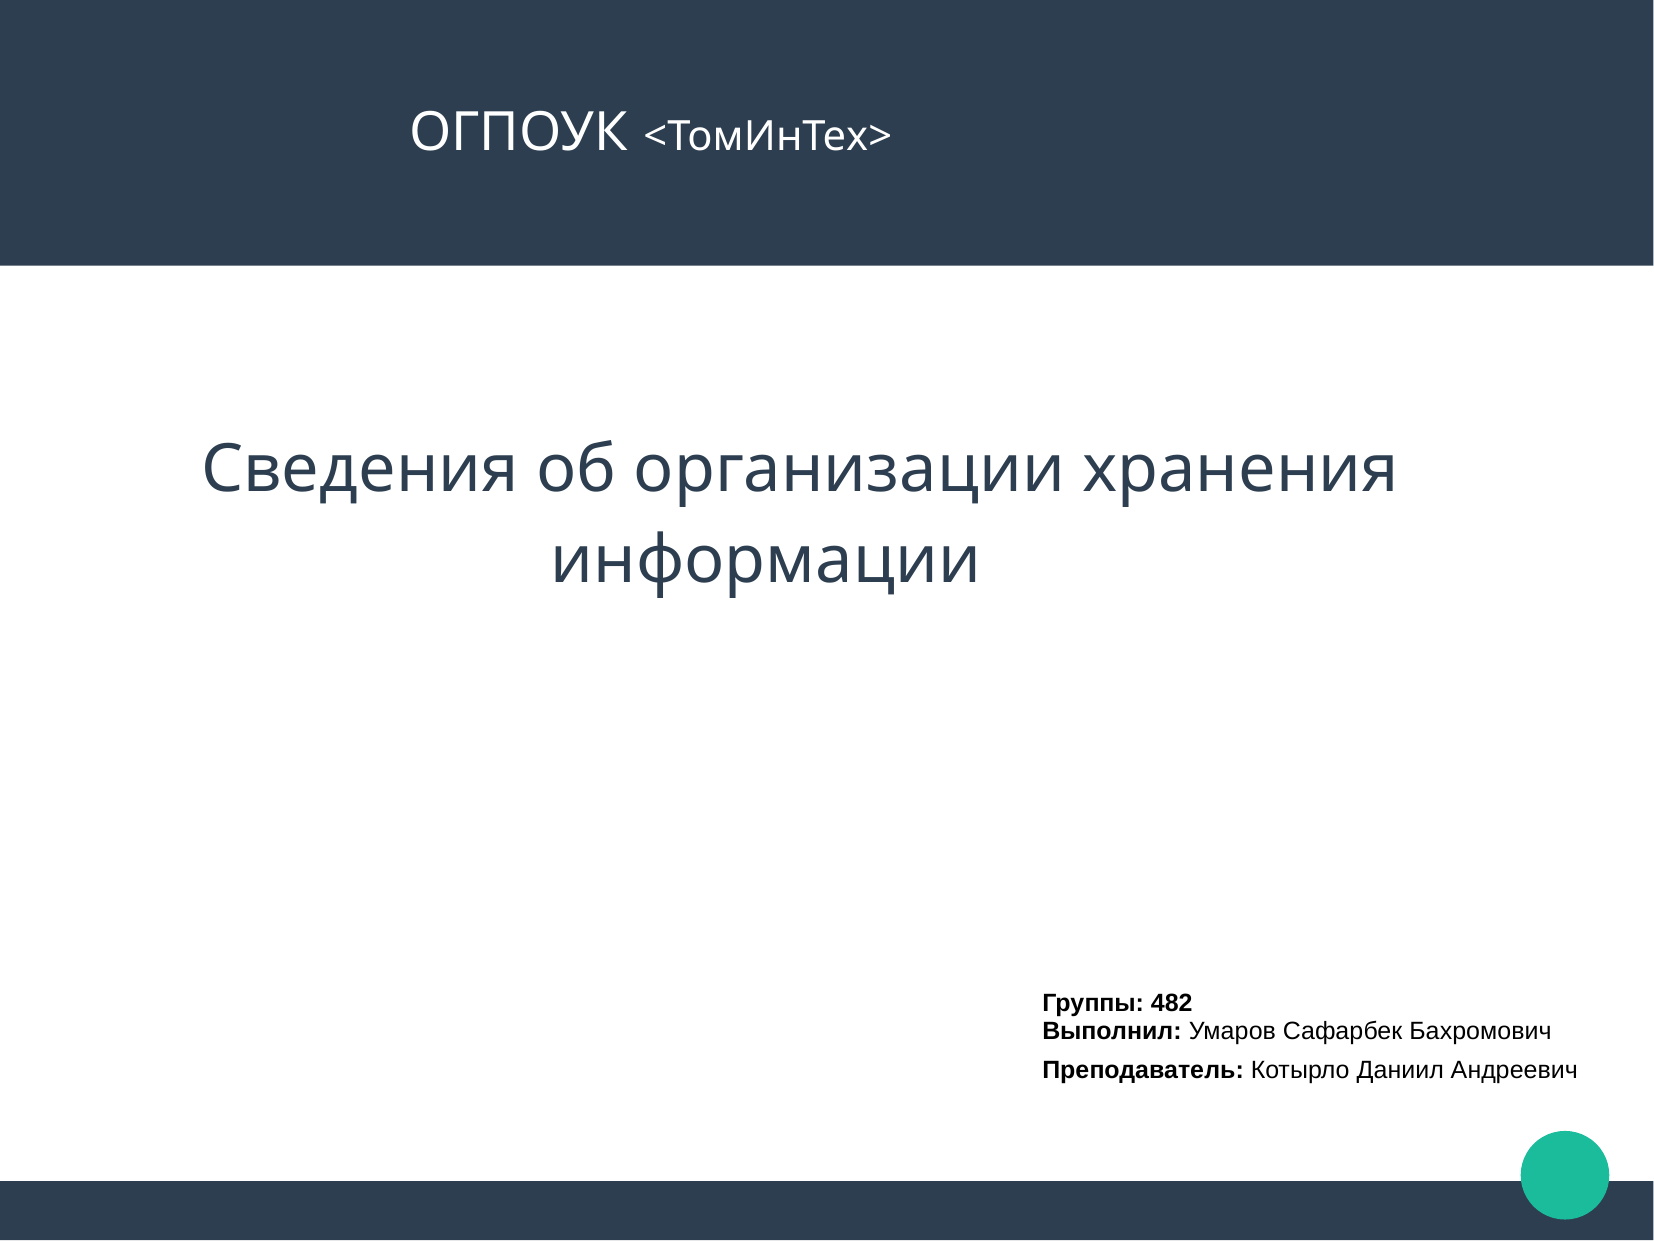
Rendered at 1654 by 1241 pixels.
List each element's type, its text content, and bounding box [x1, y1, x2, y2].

subtitle Cведения об организации хранения информации [59, 324, 1595, 1152]
text_box Группы: 482 Выполнил: Умаров Сафарбек Бахромович Преподаватель: Котырло Даниил Андреевич [1027, 981, 1654, 1123]
title ОГПОУК <ТомИнТех> [59, 49, 1595, 207]
